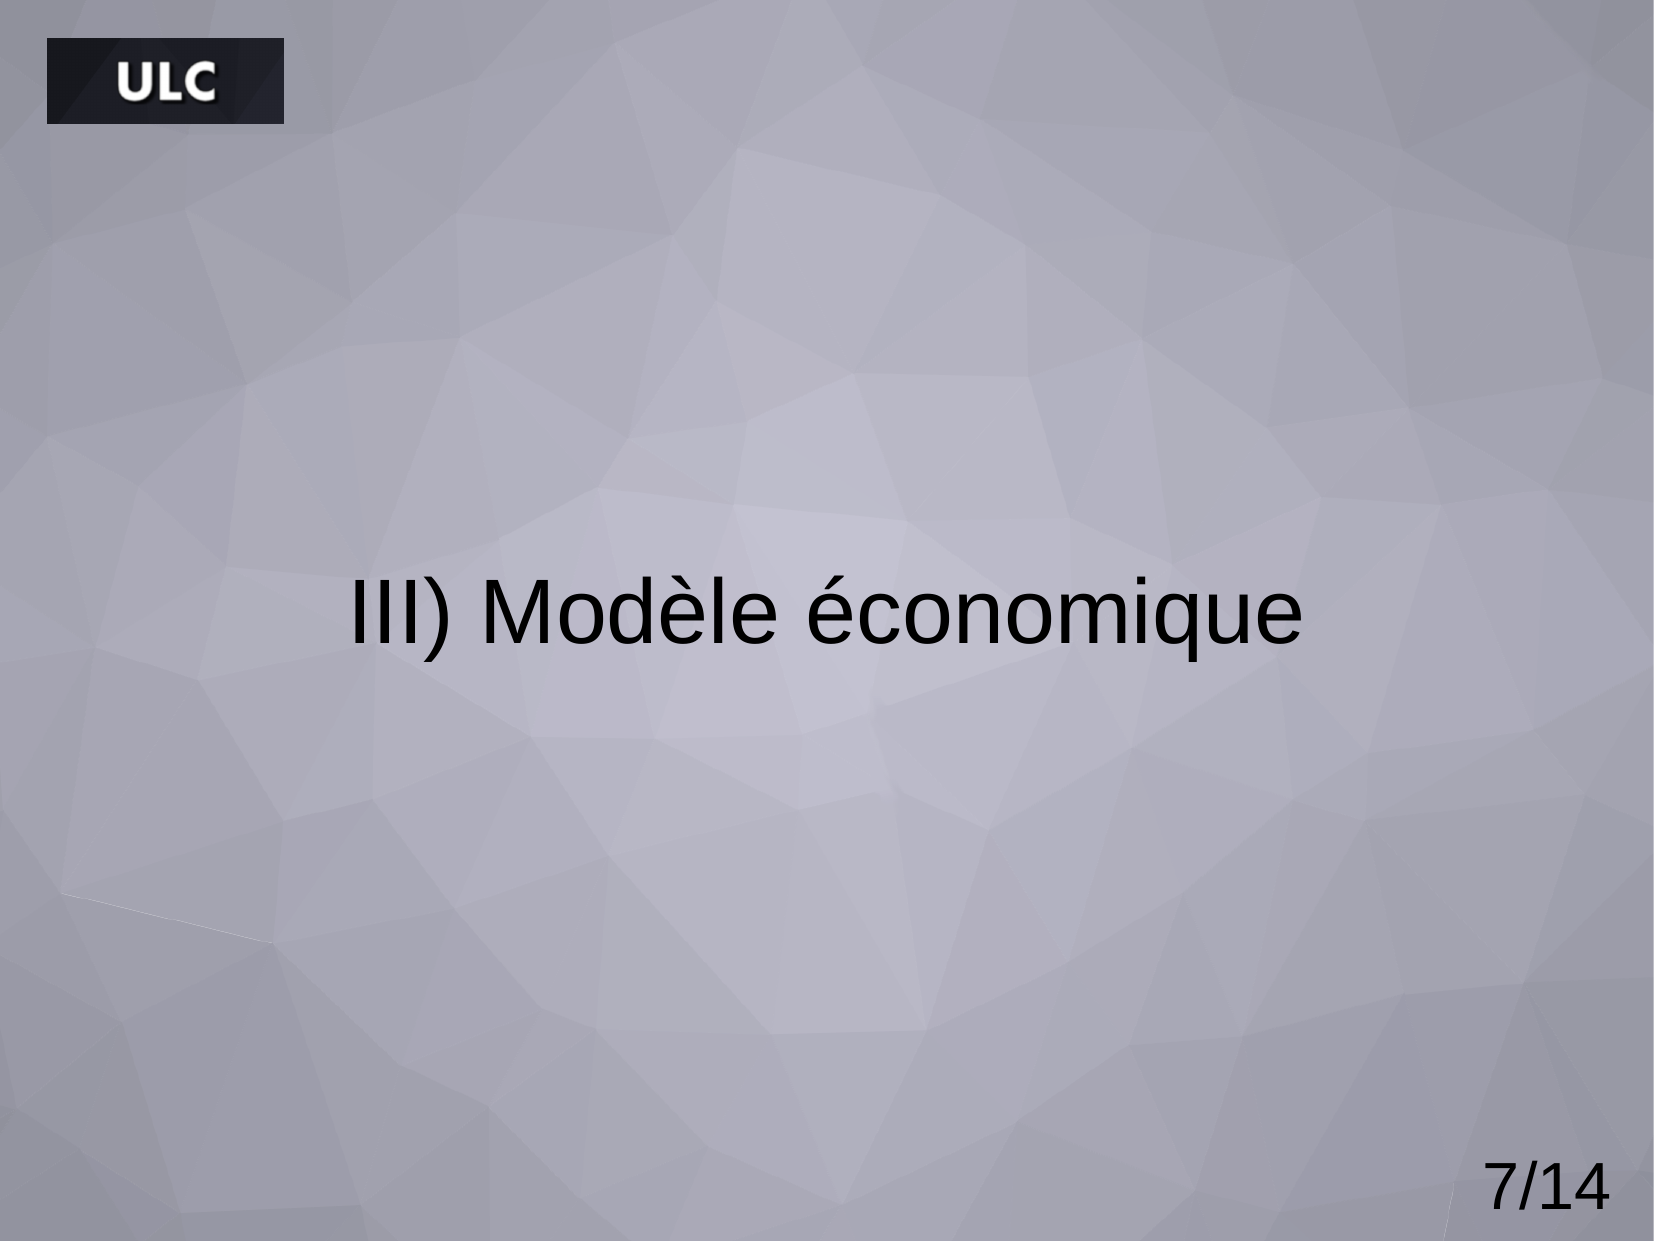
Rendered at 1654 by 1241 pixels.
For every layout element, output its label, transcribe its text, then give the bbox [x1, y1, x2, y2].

title III) Modèle économique [82, 507, 1571, 715]
list 7/14 [1411, 1045, 1654, 1217]
picture [0, 0, 1654, 1241]
